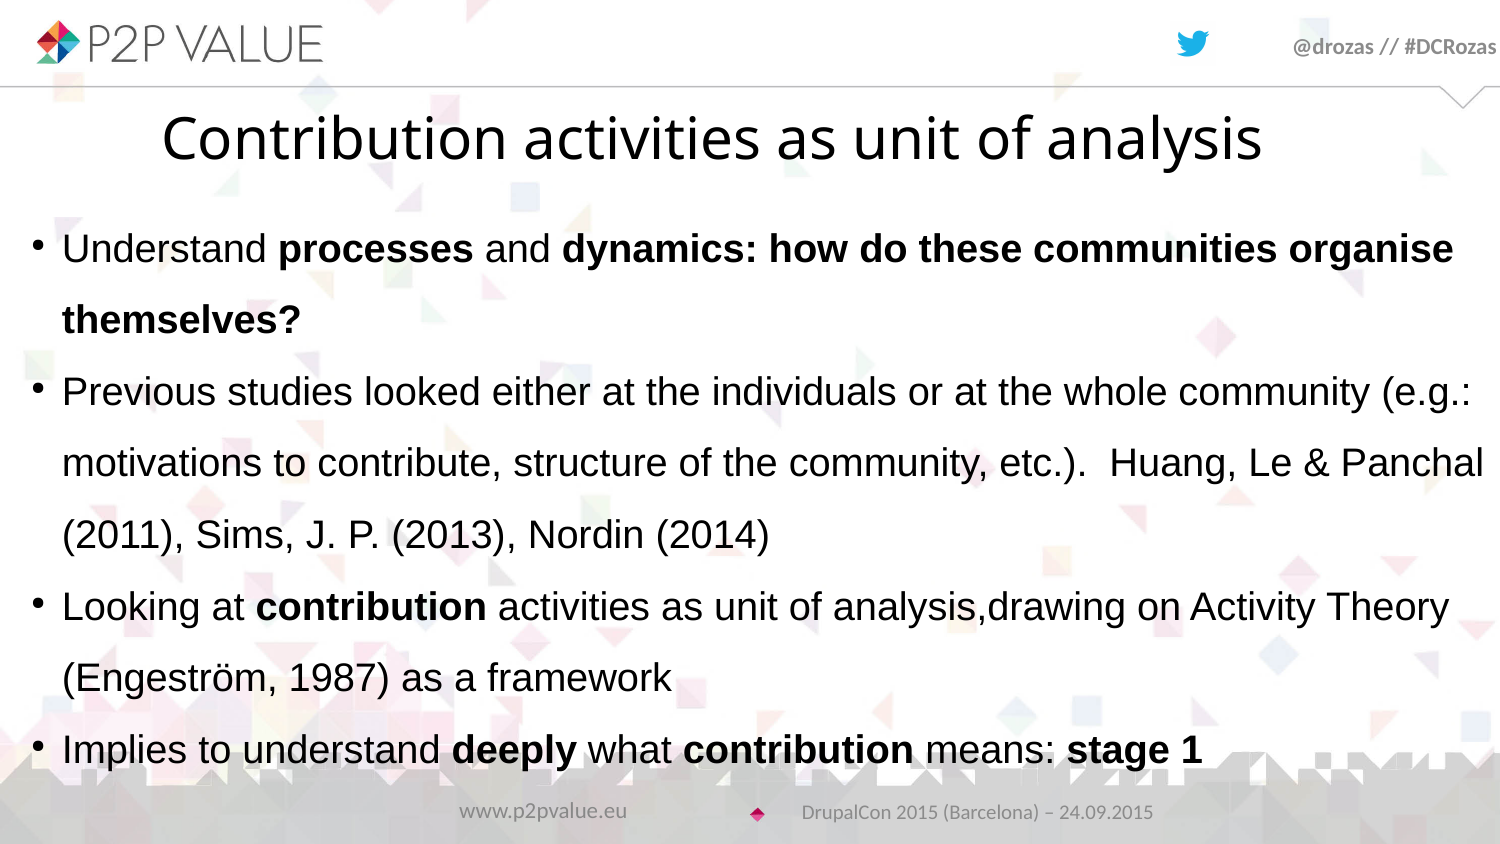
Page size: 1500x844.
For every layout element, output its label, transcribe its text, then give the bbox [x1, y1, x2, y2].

text_box www.p2pvalue.eu [453, 789, 672, 829]
subtitle Understand processes and dynamics: how do these communities organise themselves? Previous studies looked either at the individuals or at the whole community (e.g.: motivations to contribute, structure of the community, etc.). Huang, Le & Panchal (2011), Sims, J. P. (2013), Nordin (2014) Looking at contribution activities as unit of analysis,drawing on Activity Theory (Engeström, 1987) as a framework Implies to understand deeply what contribution means: stage 1 [17, 191, 1500, 781]
text_box @drozas // #DCRozas [1170, 15, 1500, 76]
text_box DrupalCon 2015 (Barcelona) – 24.09.2015 [788, 788, 1481, 834]
title Contribution activities as unit of analysis [60, 92, 1366, 181]
picture [0, 0, 1500, 844]
